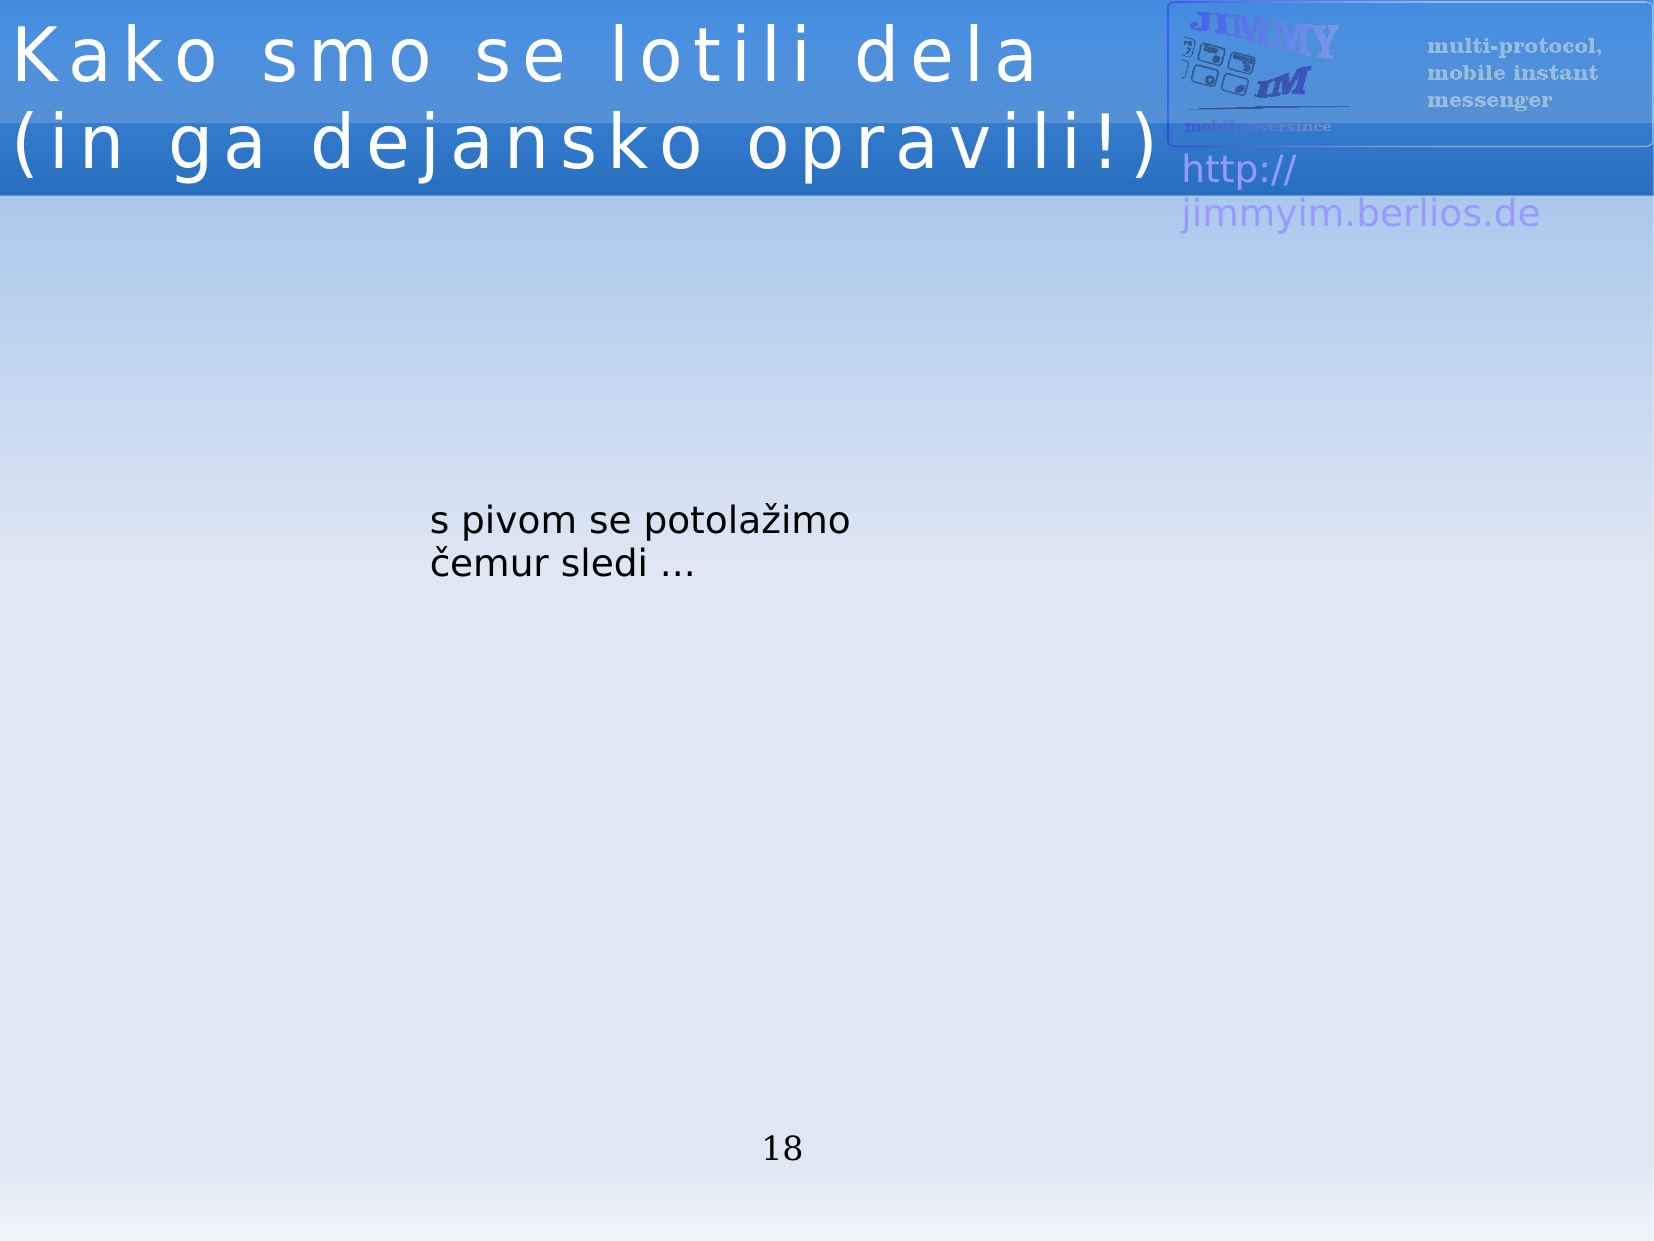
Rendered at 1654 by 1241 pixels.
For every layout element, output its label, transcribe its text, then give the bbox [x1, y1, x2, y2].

picture [0, 0, 1654, 1241]
title Kako smo se lotili dela (in ga dejansko opravili!) [11, 7, 1167, 192]
text_box s pivom se potolažimo čemur sledi ... [397, 490, 1171, 685]
